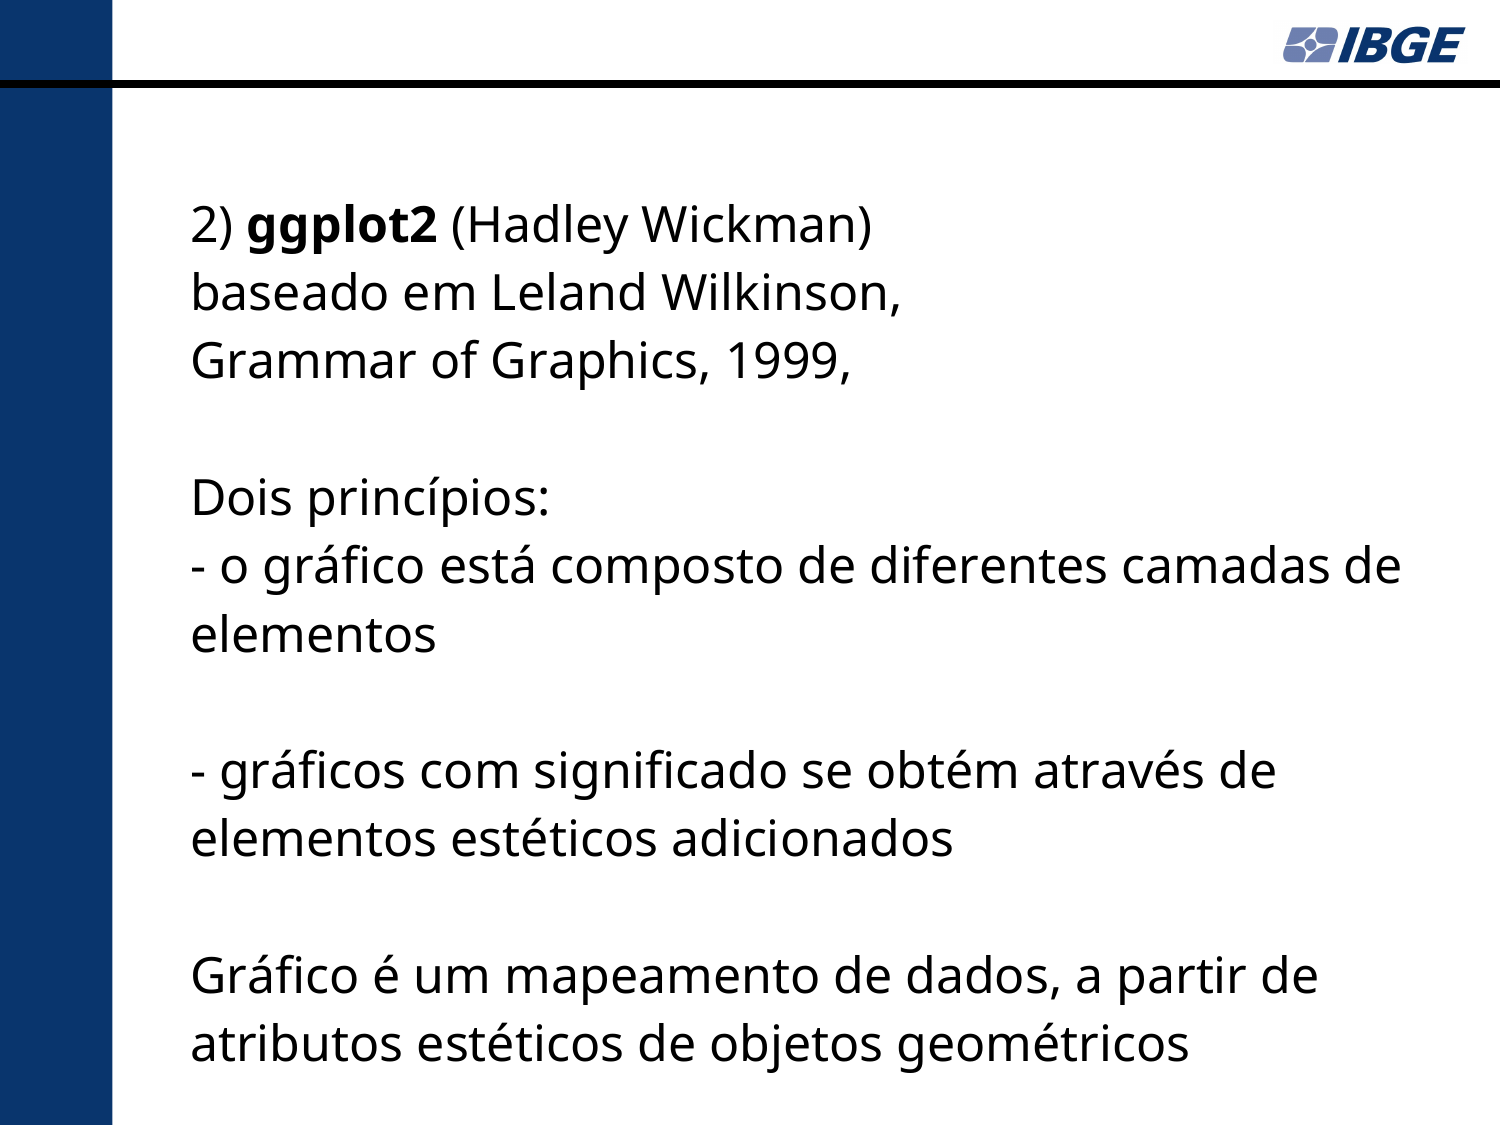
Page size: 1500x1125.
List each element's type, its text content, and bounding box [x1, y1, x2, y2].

picture [1273, 20, 1468, 64]
text_box 2) ggplot2 (Hadley Wickman) baseado em Leland Wilkinson, Grammar of Graphics, 1999, Dois princípios: - o gráfico está composto de diferentes camadas de elementos - gráficos com significado se obtém através de elementos estéticos adicionados Gráfico é um mapeamento de dados, a partir de atributos estéticos de objetos geométricos [190, 188, 1417, 1077]
